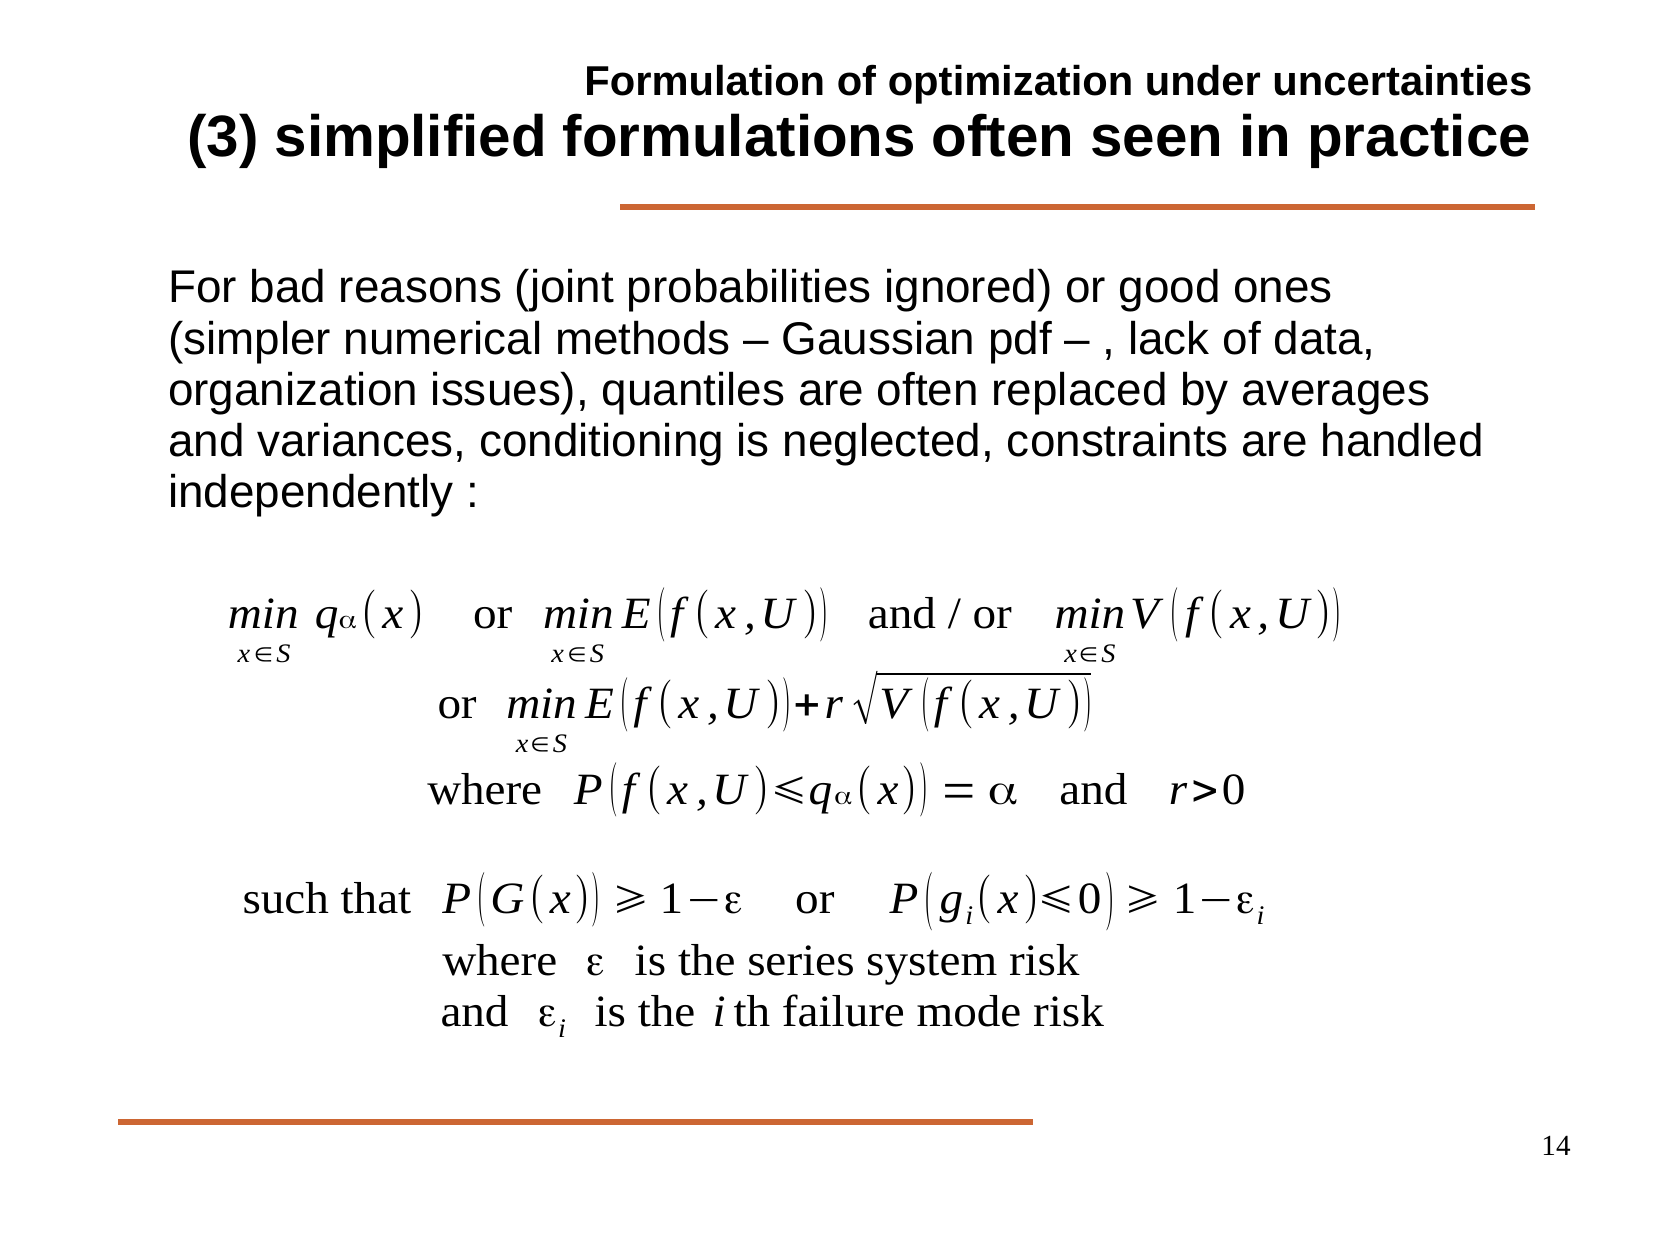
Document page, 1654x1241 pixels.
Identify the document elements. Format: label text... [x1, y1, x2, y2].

text_box For bad reasons (joint probabilities ignored) or good ones (simpler numerical methods – Gaussian pdf – , lack of data, organization issues), quantiles are often replaced by averages and variances, conditioning is neglected, constraints are handled independently : [153, 253, 1518, 526]
chart [236, 869, 1272, 1044]
chart [221, 584, 1349, 820]
text_box Formulation of optimization under uncertainties (3) simplified formulations often seen in practice [88, 49, 1548, 251]
